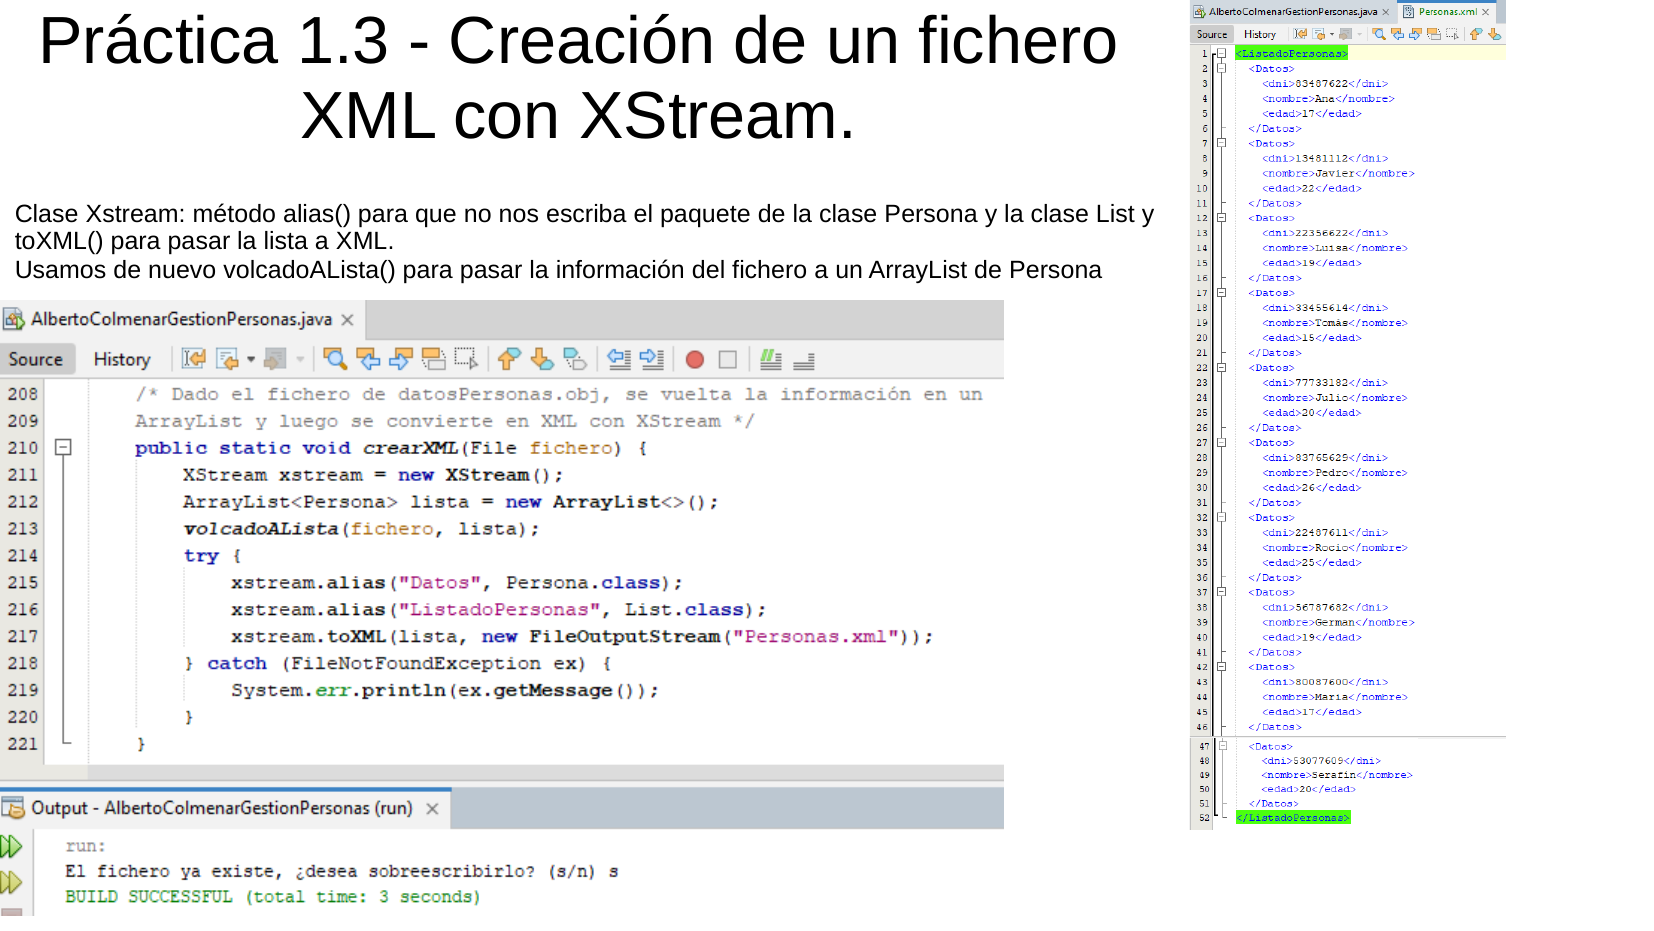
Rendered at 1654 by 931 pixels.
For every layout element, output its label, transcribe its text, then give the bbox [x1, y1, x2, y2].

picture [1189, 0, 1506, 830]
picture [0, 338, 1004, 916]
text_box Clase Xstream: método alias() para que no nos escriba el paquete de la clase Persona y la clase List y toXML() para pasar la lista a XML. Usamos de nuevo volcadoALista() para pasar la información del fichero a un ArrayList de Persona [0, 191, 1182, 338]
title Práctica 1.3 - Creación de un fichero XML con XStream. [0, 0, 1158, 156]
